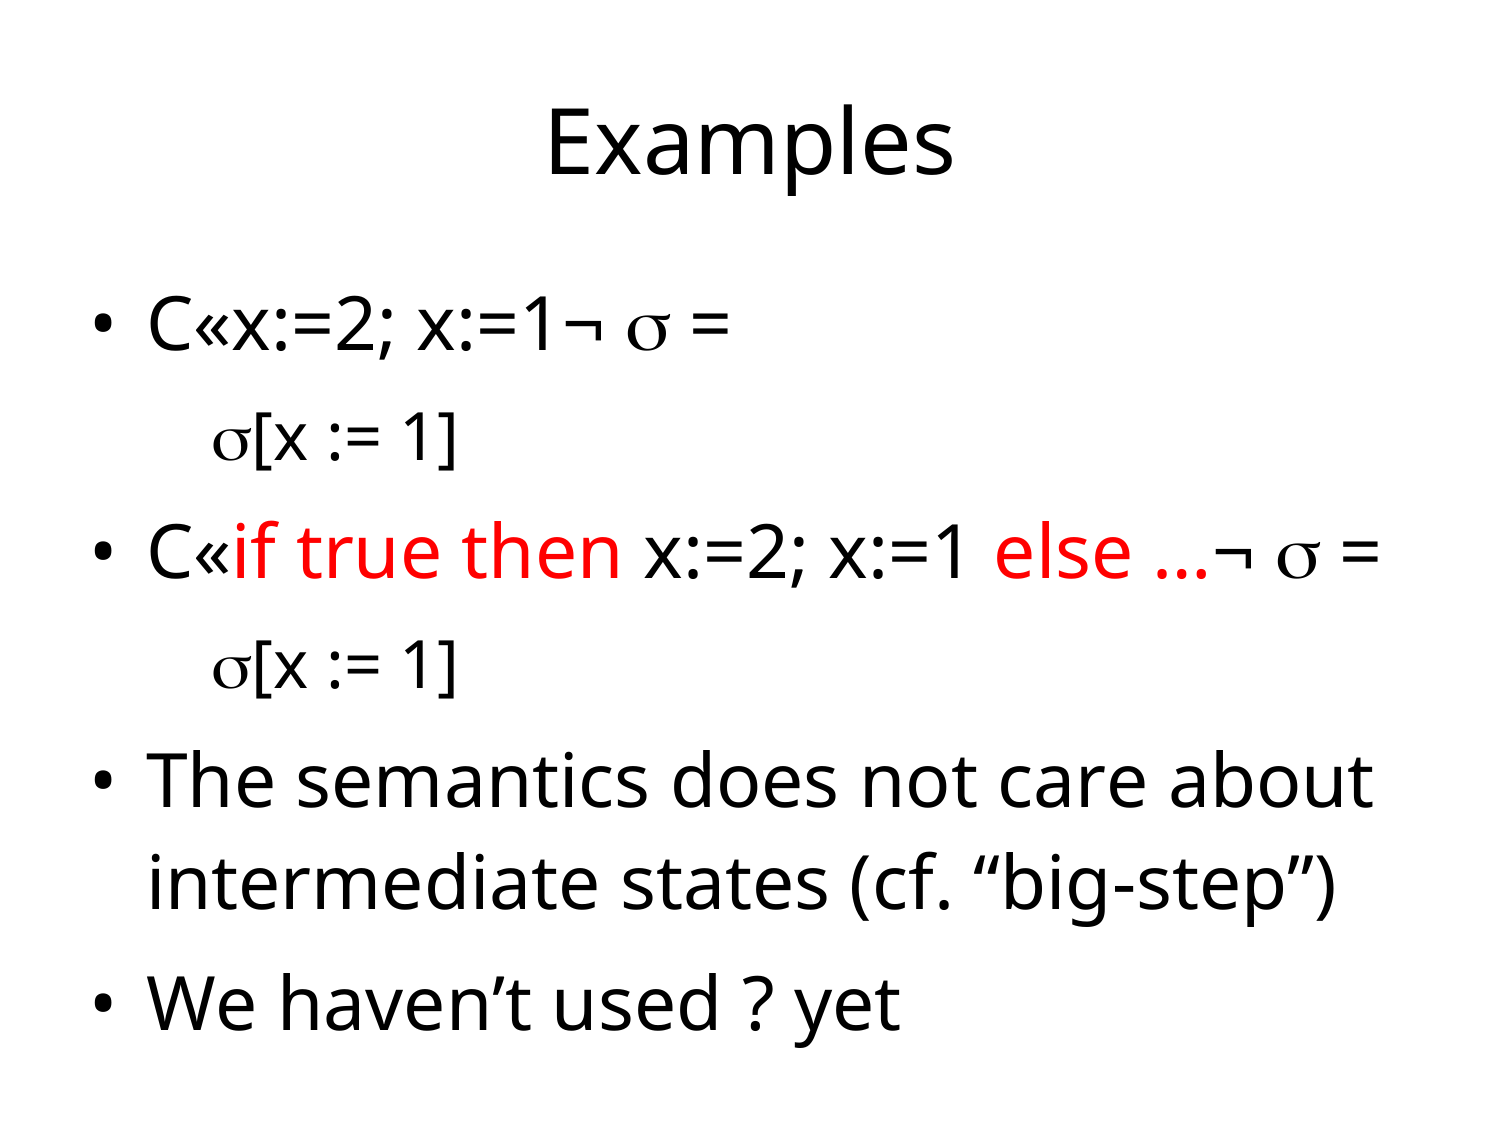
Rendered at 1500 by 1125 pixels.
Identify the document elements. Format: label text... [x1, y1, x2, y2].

list C«x:=2; x:=1¬  = [x := 1] C«if true then x:=2; x:=1 else …¬  = [x := 1] The semantics does not care about intermediate states (cf. “big-step”) We haven’t used ? yet [75, 262, 1426, 1006]
title Examples [75, 45, 1426, 233]
